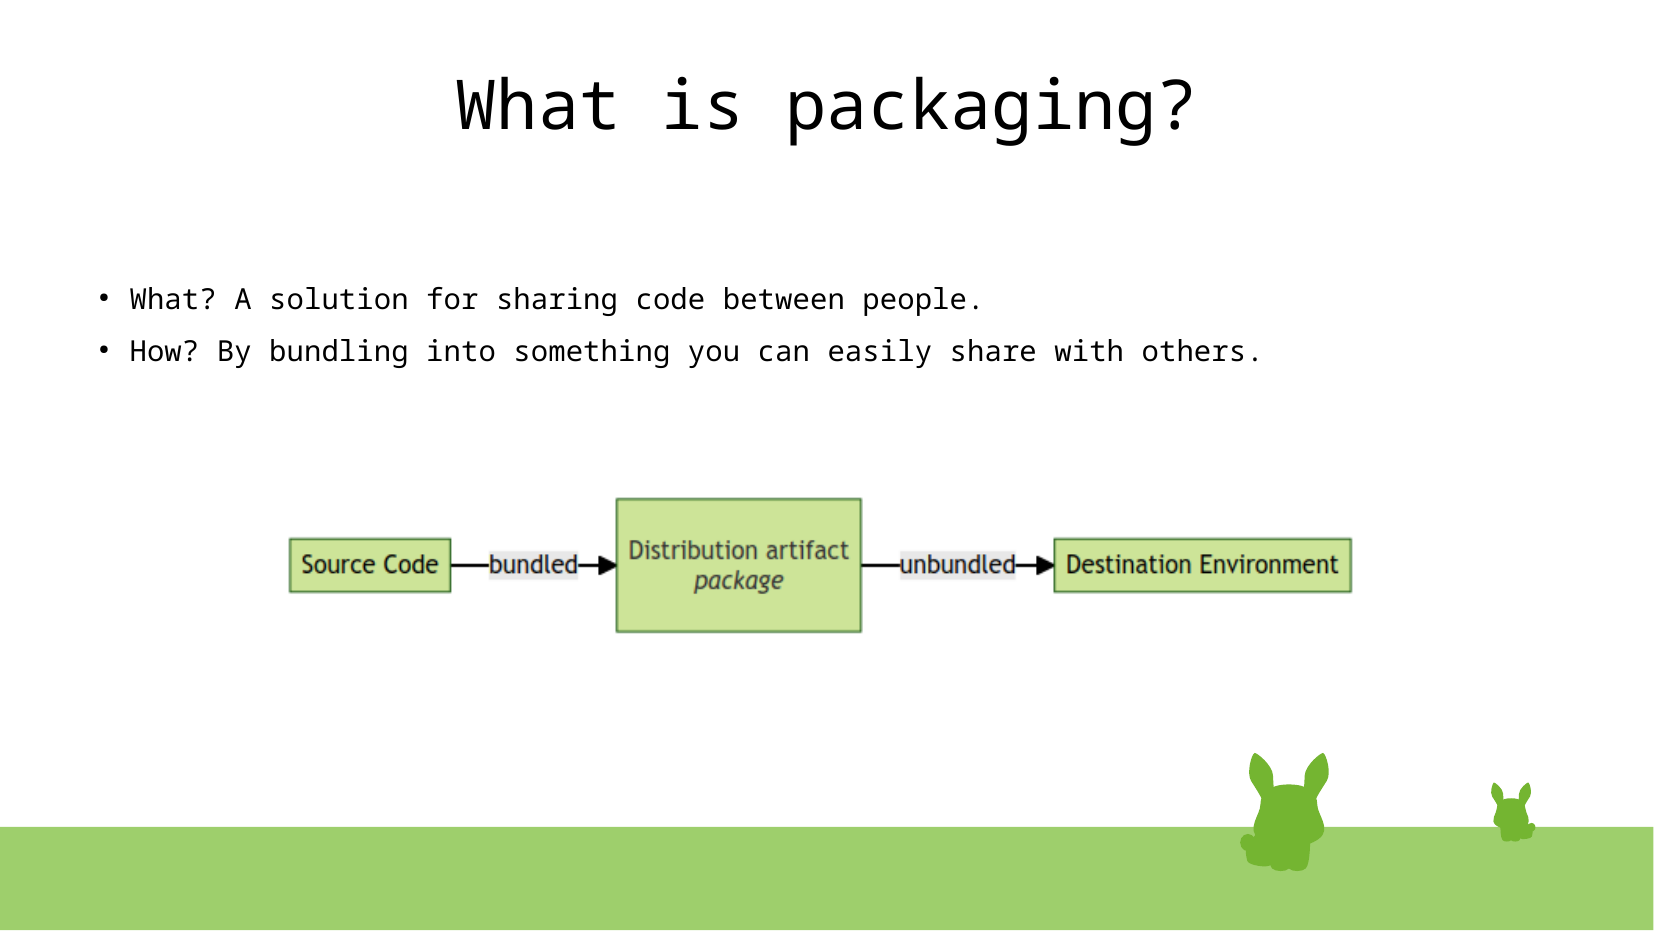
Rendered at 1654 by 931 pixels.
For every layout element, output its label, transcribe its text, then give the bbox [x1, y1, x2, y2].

picture [278, 487, 1376, 646]
title What is packaging? [88, 29, 1565, 178]
list What? A solution for sharing code between people. How? By bundling into something you can easily share with others. [88, 278, 1565, 372]
